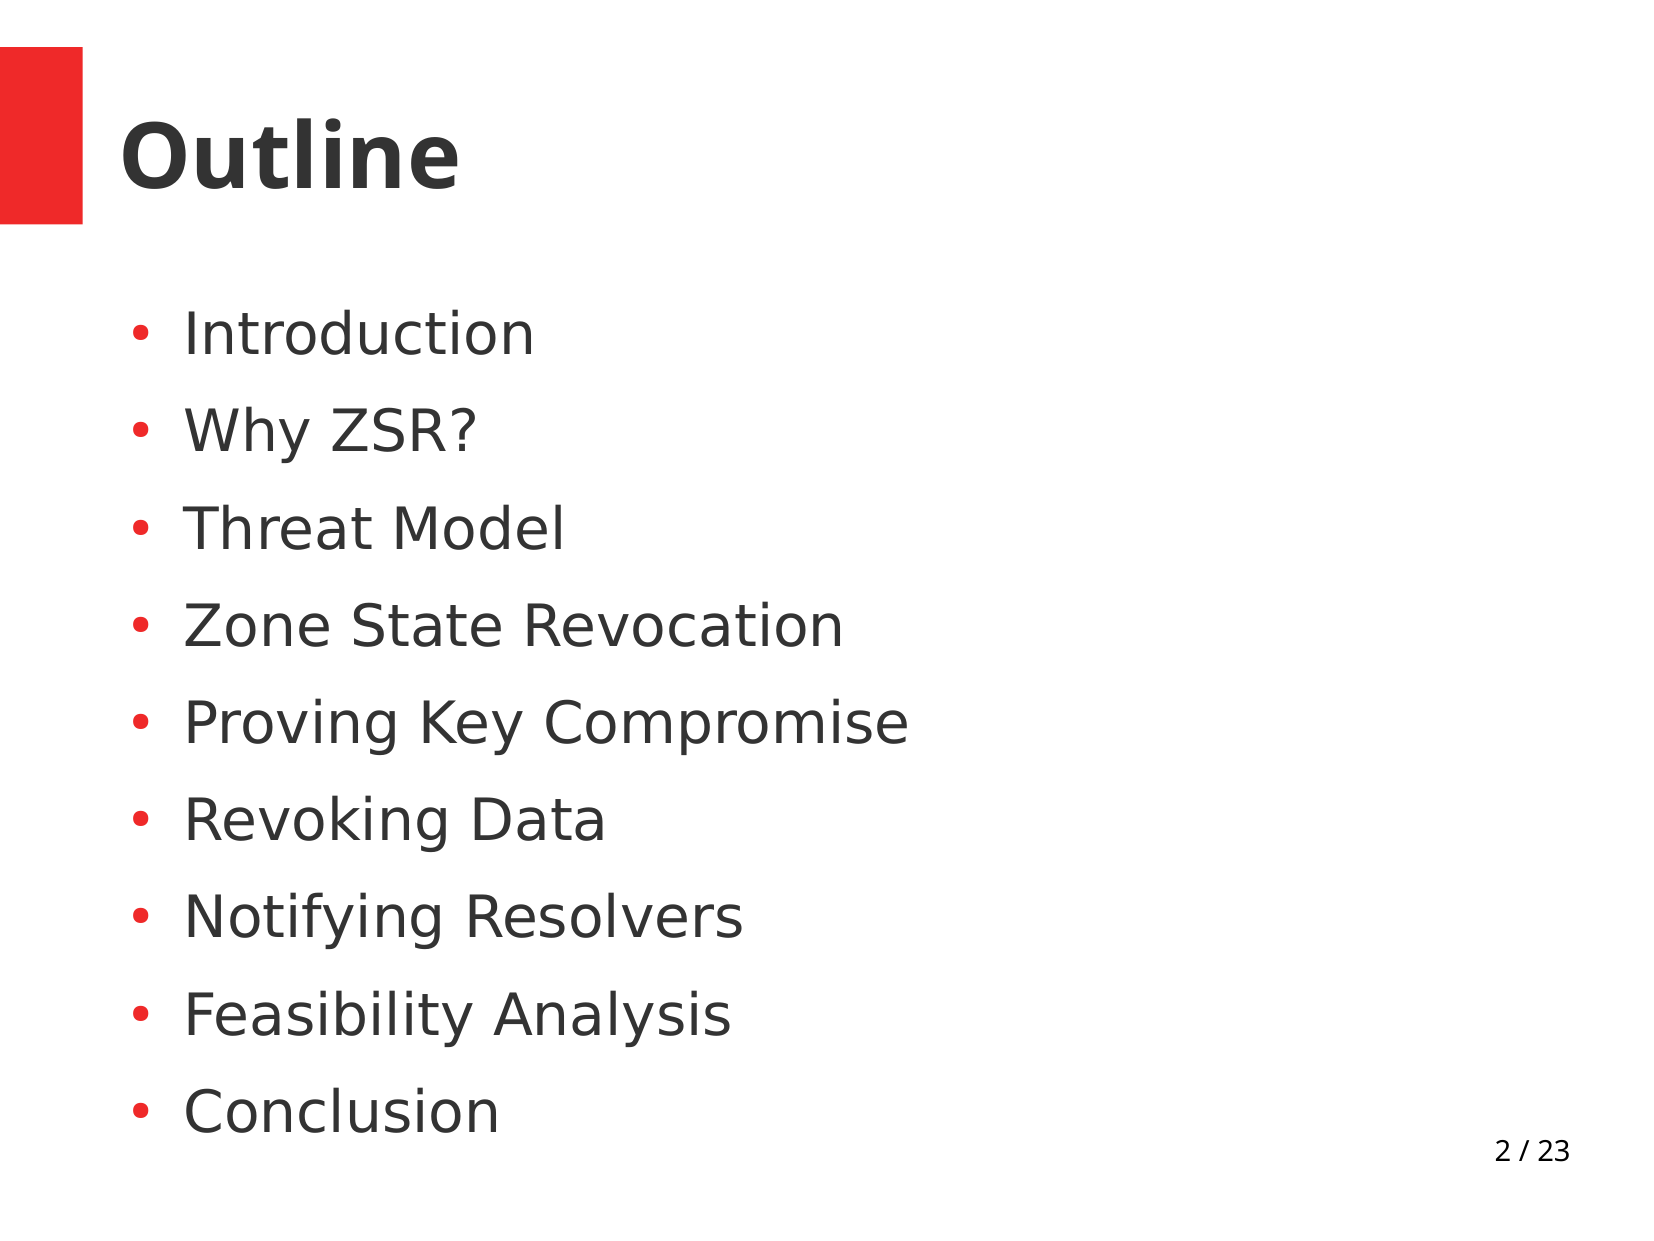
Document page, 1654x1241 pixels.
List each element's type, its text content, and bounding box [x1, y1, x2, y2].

title Outline [118, 49, 1571, 257]
list Introduction Why ZSR? Threat Model Zone State Revocation Proving Key Compromise Revoking Data Notifying Resolvers Feasibility Analysis Conclusion [112, 300, 1531, 1021]
